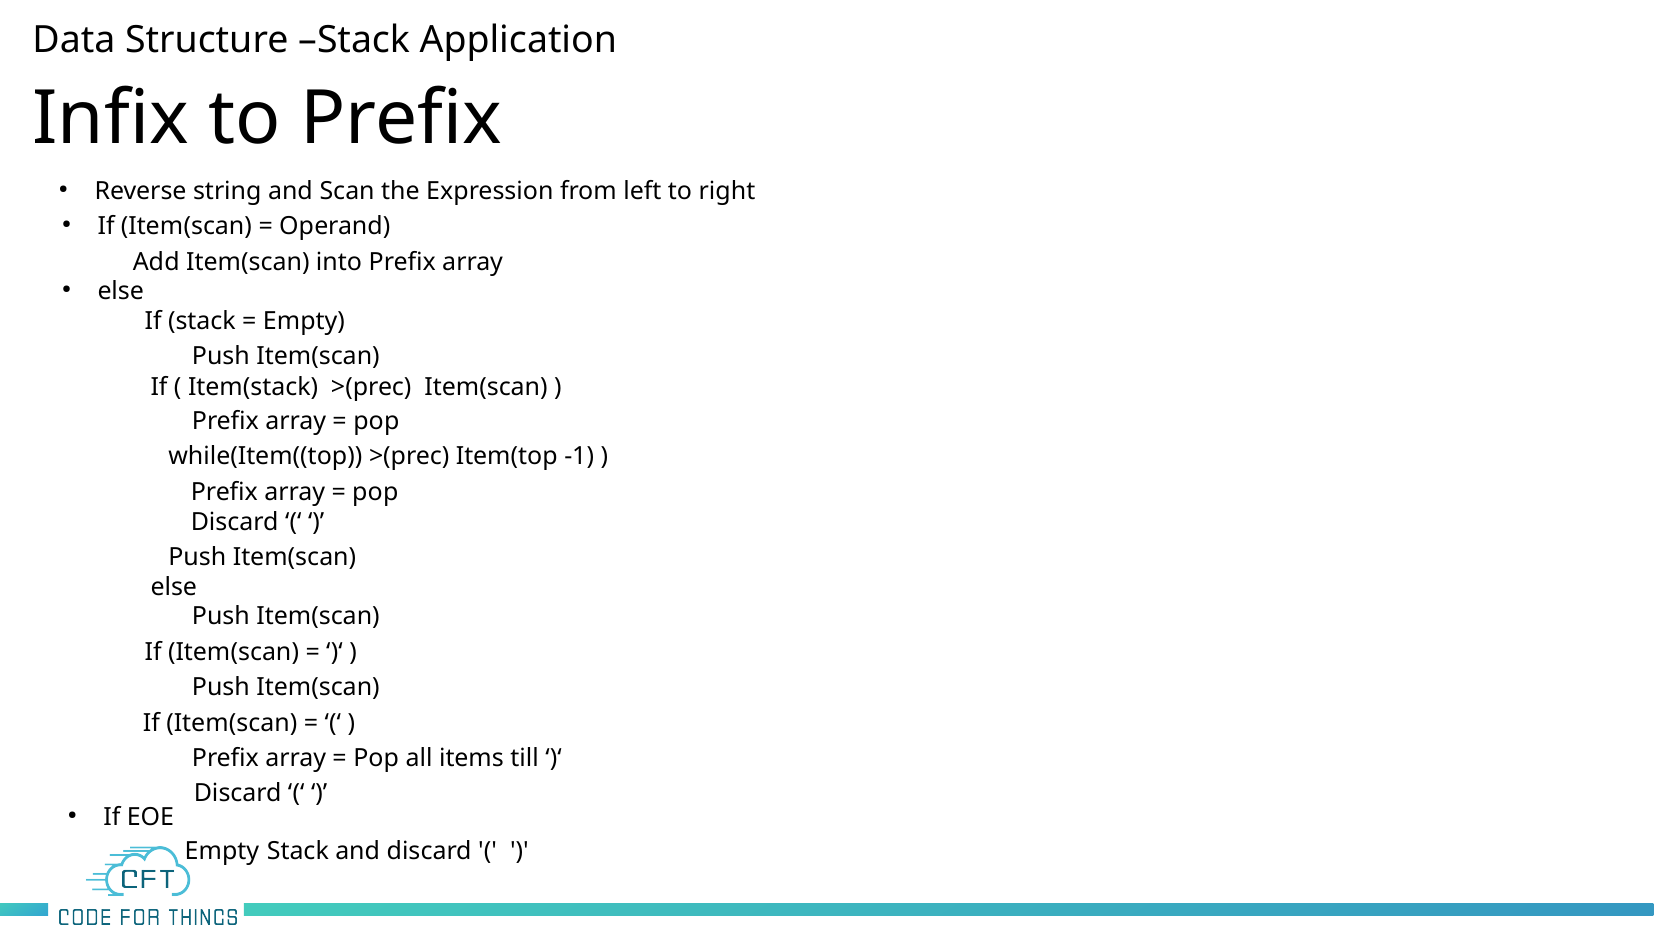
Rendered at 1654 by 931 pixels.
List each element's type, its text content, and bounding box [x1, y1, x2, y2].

text_box If (Item(scan) = ‘)‘ ) [94, 625, 451, 671]
text_box Prefix array = Pop all items till ‘)‘ [141, 732, 685, 792]
text_box Reverse string and Scan the Expression from left to right [44, 165, 960, 225]
text_box Prefix array = pop [140, 466, 442, 526]
text_box Push Item(scan) [118, 531, 390, 576]
text_box else [100, 561, 243, 621]
text_box Prefix array = pop [141, 395, 498, 430]
text_box Empty Stack and discard '(' ')' [134, 820, 656, 880]
text_box Push Item(scan) [141, 590, 414, 625]
text_box If (Item(scan) = Operand) [47, 200, 491, 260]
text_box Discard ‘(‘ ‘)’ [143, 767, 475, 812]
text_box Add Item(scan) into Prefix array [82, 236, 780, 286]
text_box Discard ‘(‘ ‘)’ [140, 496, 376, 531]
text_box If (Item(scan) = ‘(‘ ) [92, 696, 449, 756]
text_box If EOE [53, 791, 201, 836]
text_box If ( Item(stack) >(prec) Item(scan) ) [100, 360, 632, 406]
title Data Structure –Stack Application Infix to Prefix [32, 12, 1536, 166]
picture [59, 846, 237, 925]
text_box while(Item((top)) >(prec) Item(top -1) ) [118, 430, 762, 489]
text_box Push Item(scan) [141, 330, 473, 390]
text_box else [47, 265, 213, 325]
text_box Push Item(scan) [141, 661, 473, 706]
text_box If (stack = Empty) [94, 295, 449, 355]
